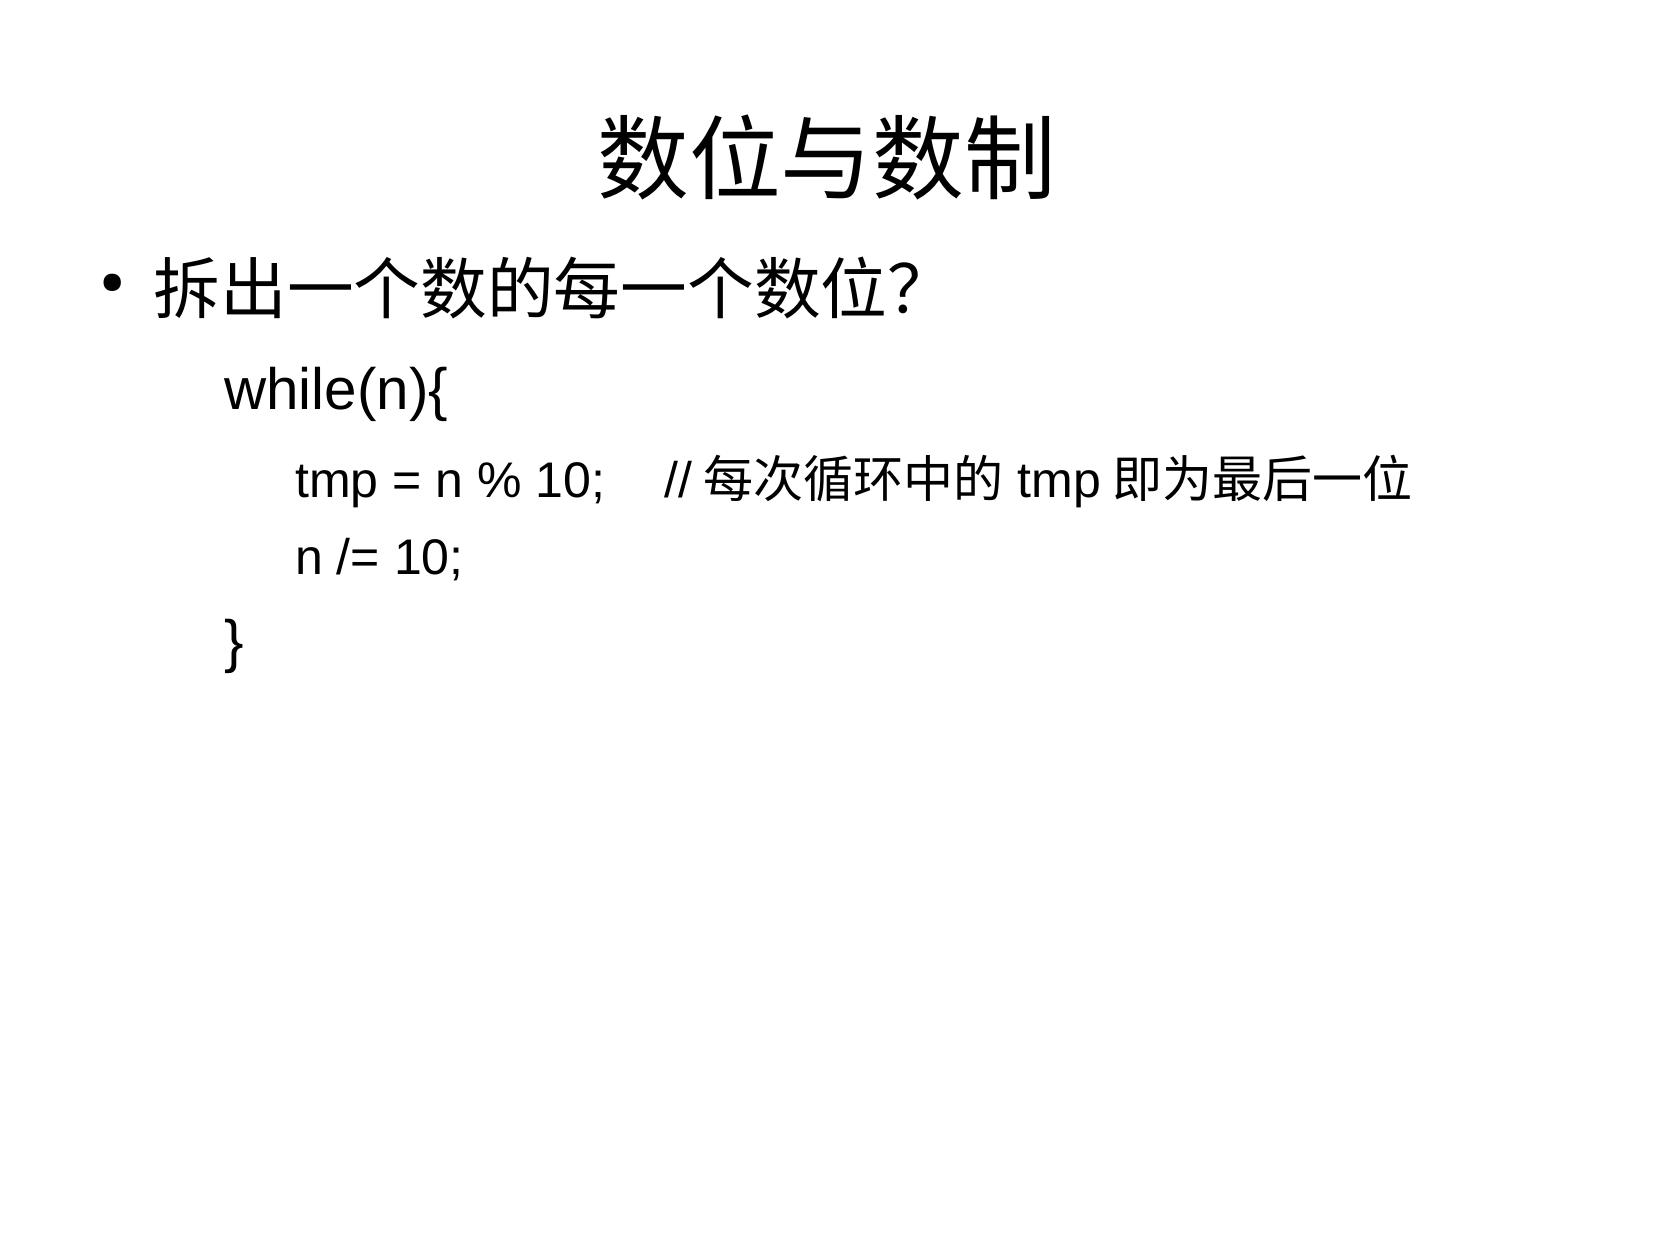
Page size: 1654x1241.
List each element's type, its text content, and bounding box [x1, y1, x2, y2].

title 数位与数制 [82, 49, 1571, 236]
list 拆出一个数的每一个数位？ while(n){ tmp = n % 10; //每次循环中的tmp即为最后一位 n /= 10; } [82, 236, 1571, 1182]
